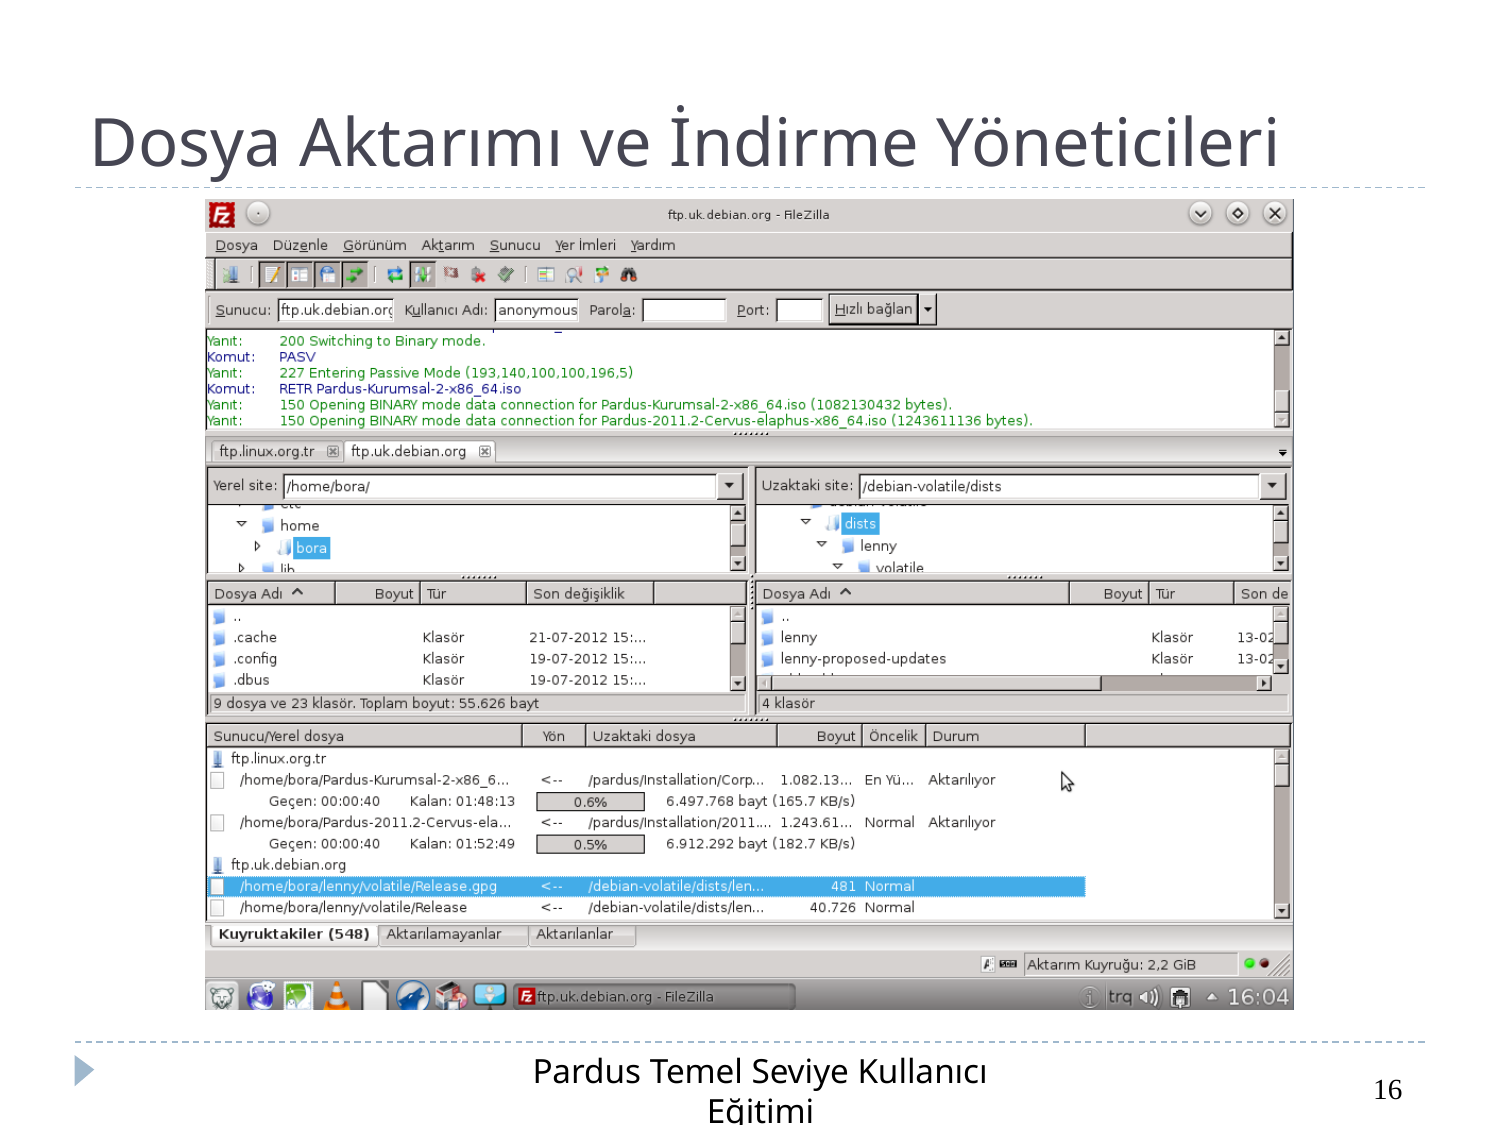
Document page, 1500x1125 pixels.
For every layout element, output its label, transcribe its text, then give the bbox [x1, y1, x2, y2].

picture [205, 199, 1294, 1010]
title Dosya Aktarımı ve İndirme Yöneticileri [75, 24, 1425, 188]
